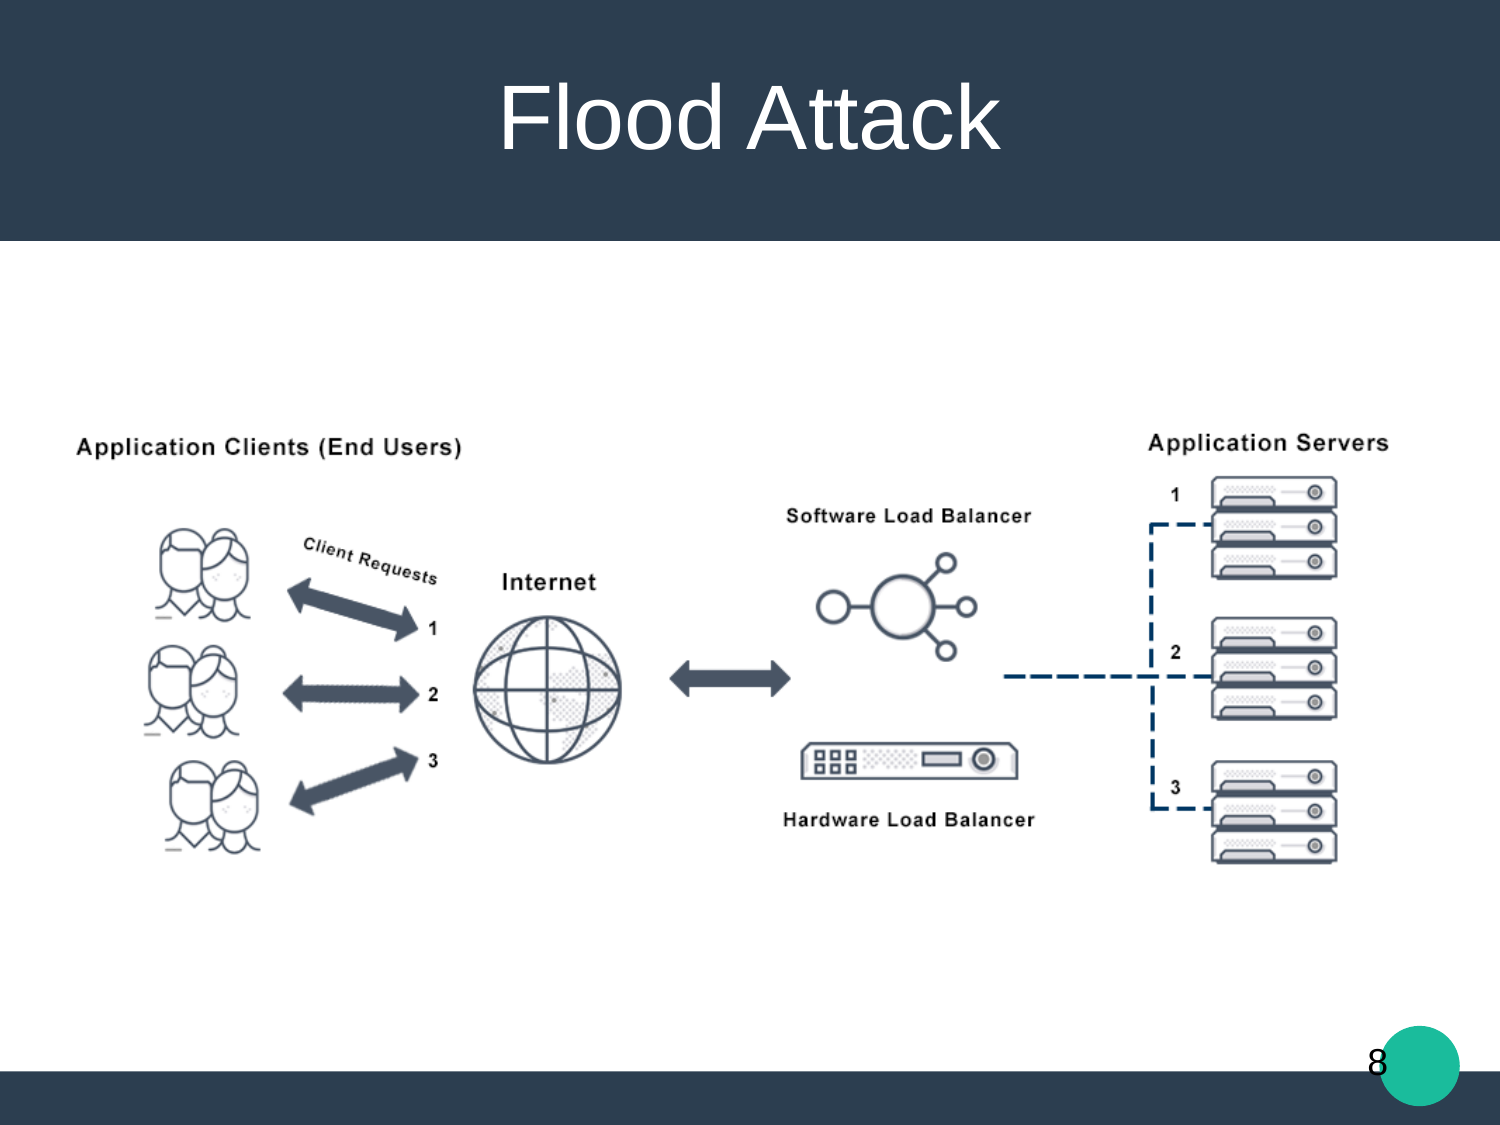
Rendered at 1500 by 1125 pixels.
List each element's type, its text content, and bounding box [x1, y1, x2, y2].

title Flood Attack [53, 44, 1447, 188]
text_box <número> [1393, 1034, 1500, 1105]
picture [9, 389, 1491, 919]
